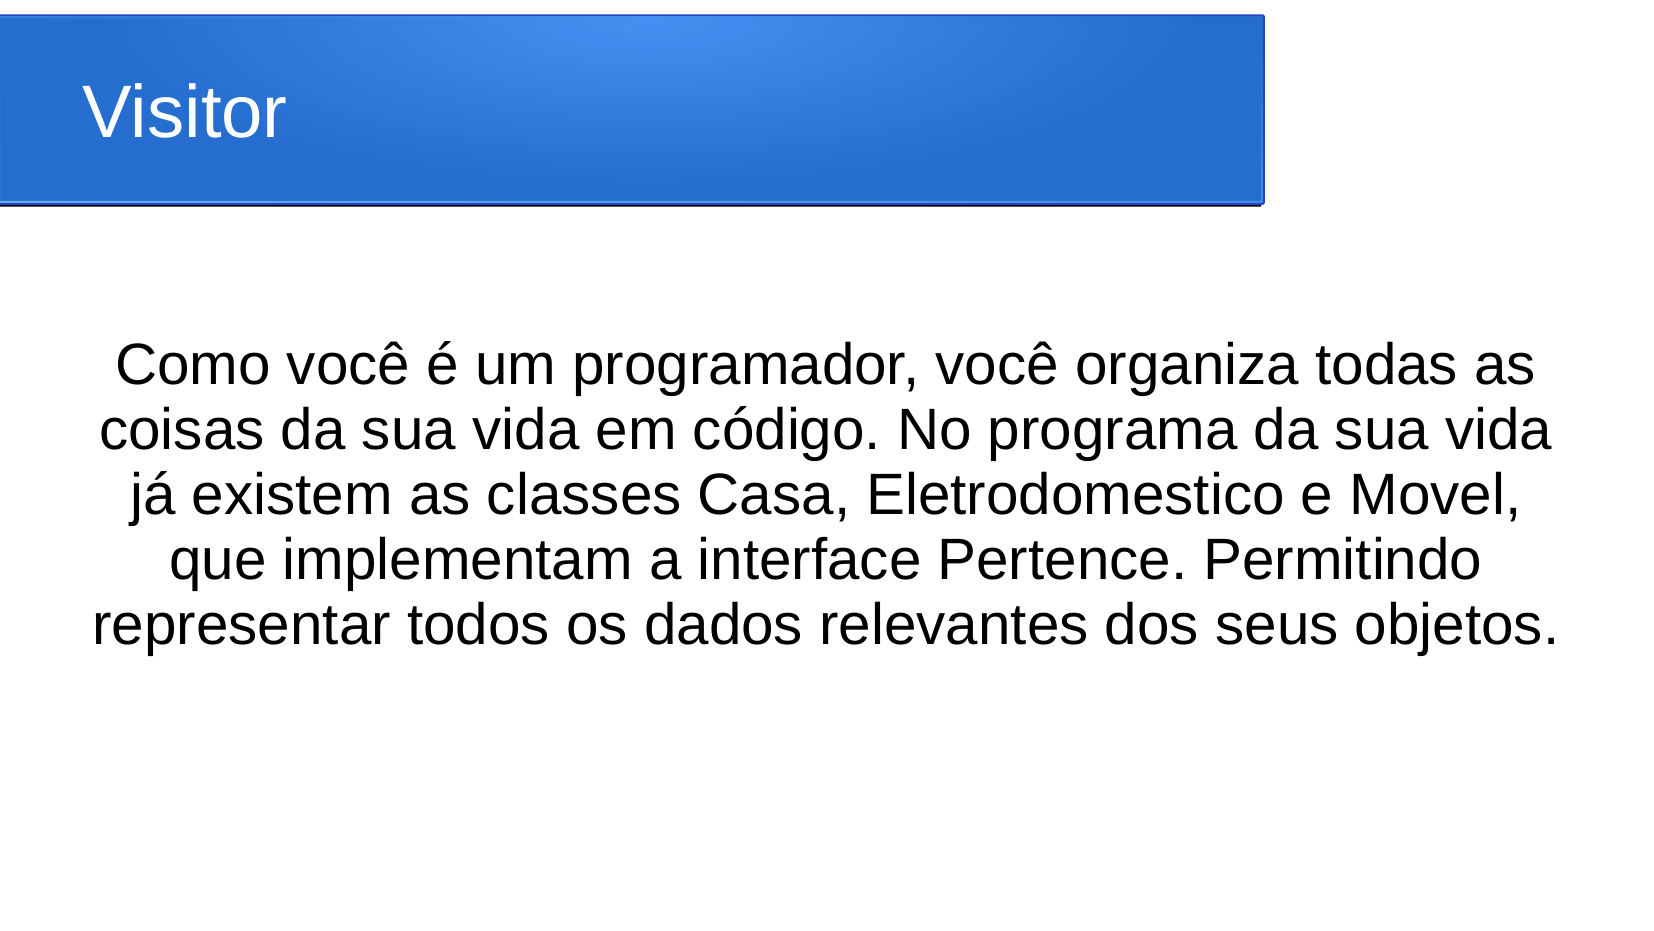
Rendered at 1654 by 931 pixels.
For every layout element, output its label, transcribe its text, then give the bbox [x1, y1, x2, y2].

title Visitor [82, 35, 1235, 189]
subtitle Como você é um programador, você organiza todas as coisas da sua vida em código. No programa da sua vida já existem as classes Casa, Eletrodomestico e Movel, que implementam a interface Pertence. Permitindo representar todos os dados relevantes dos seus objetos. [82, 224, 1571, 764]
